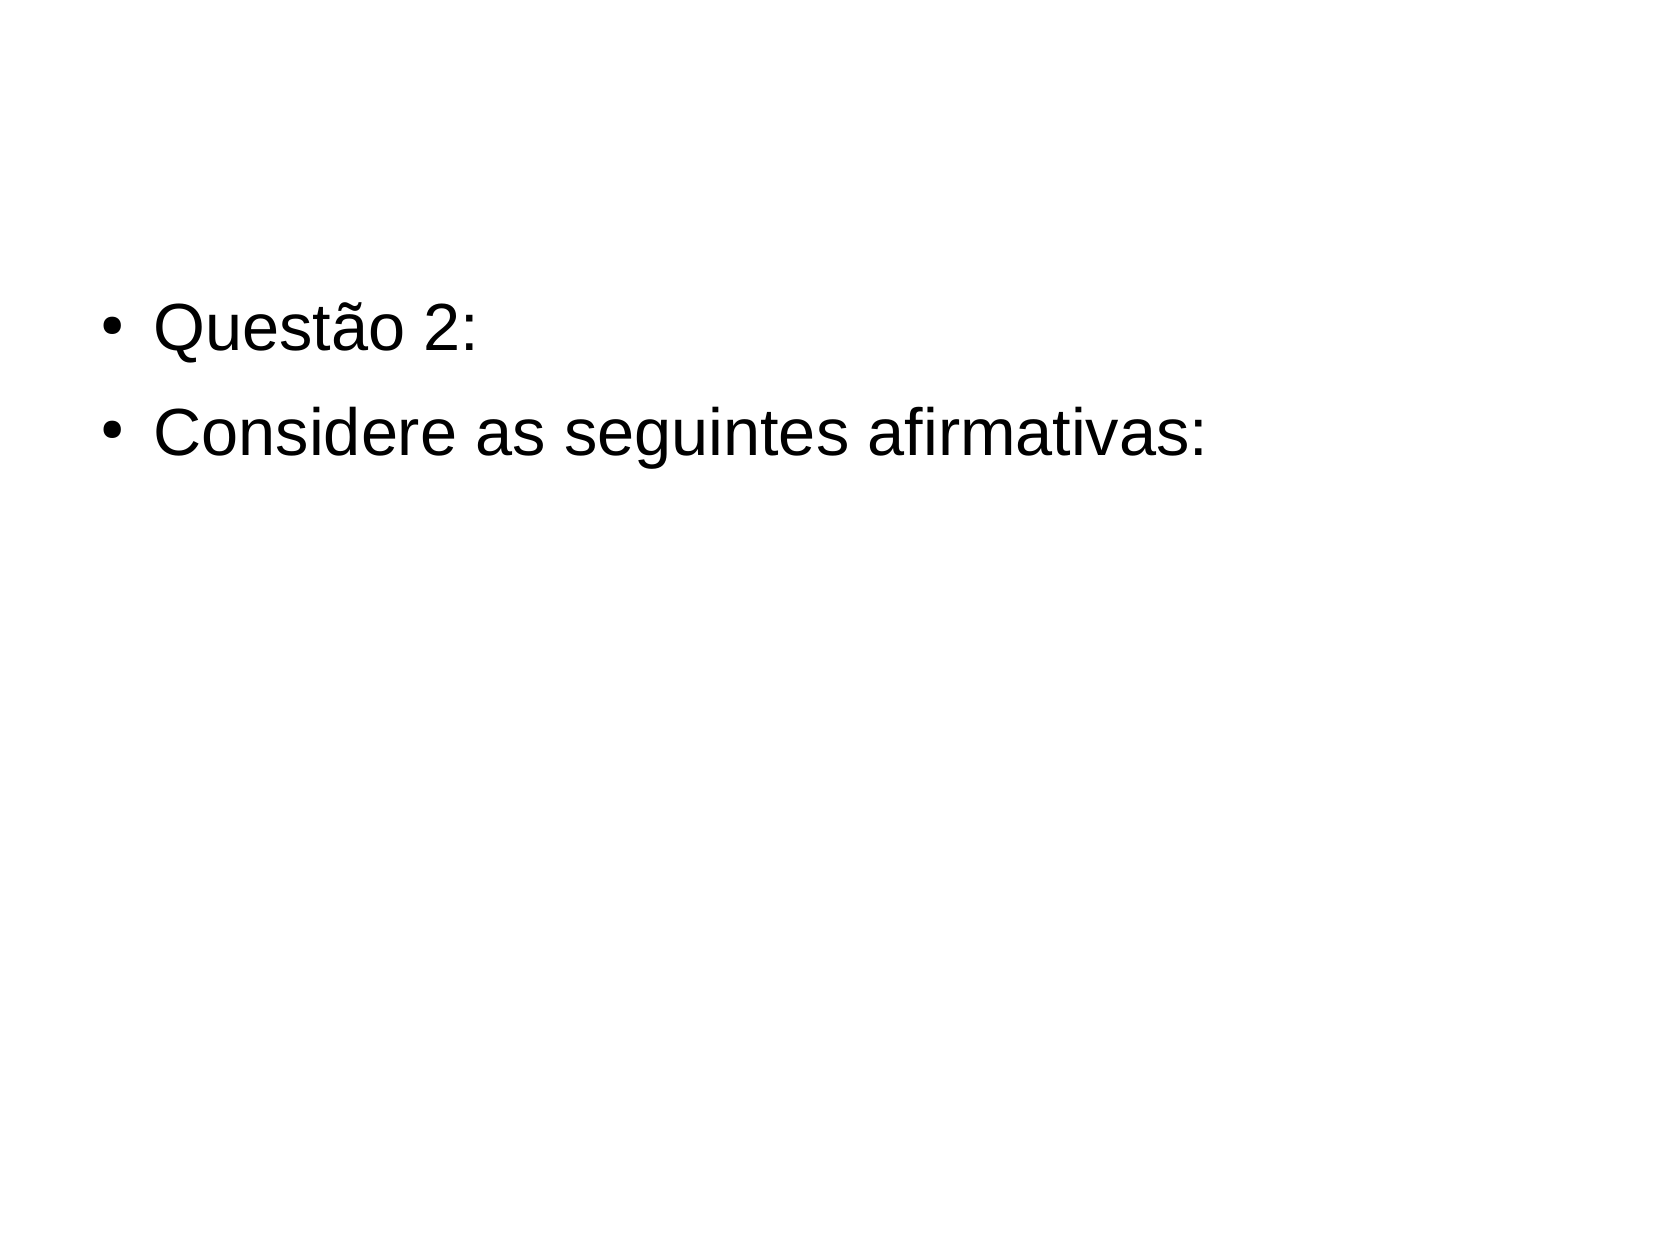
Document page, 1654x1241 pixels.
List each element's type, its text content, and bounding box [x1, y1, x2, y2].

list Questão 2: Considere as seguintes afirmativas: [82, 290, 1571, 1109]
